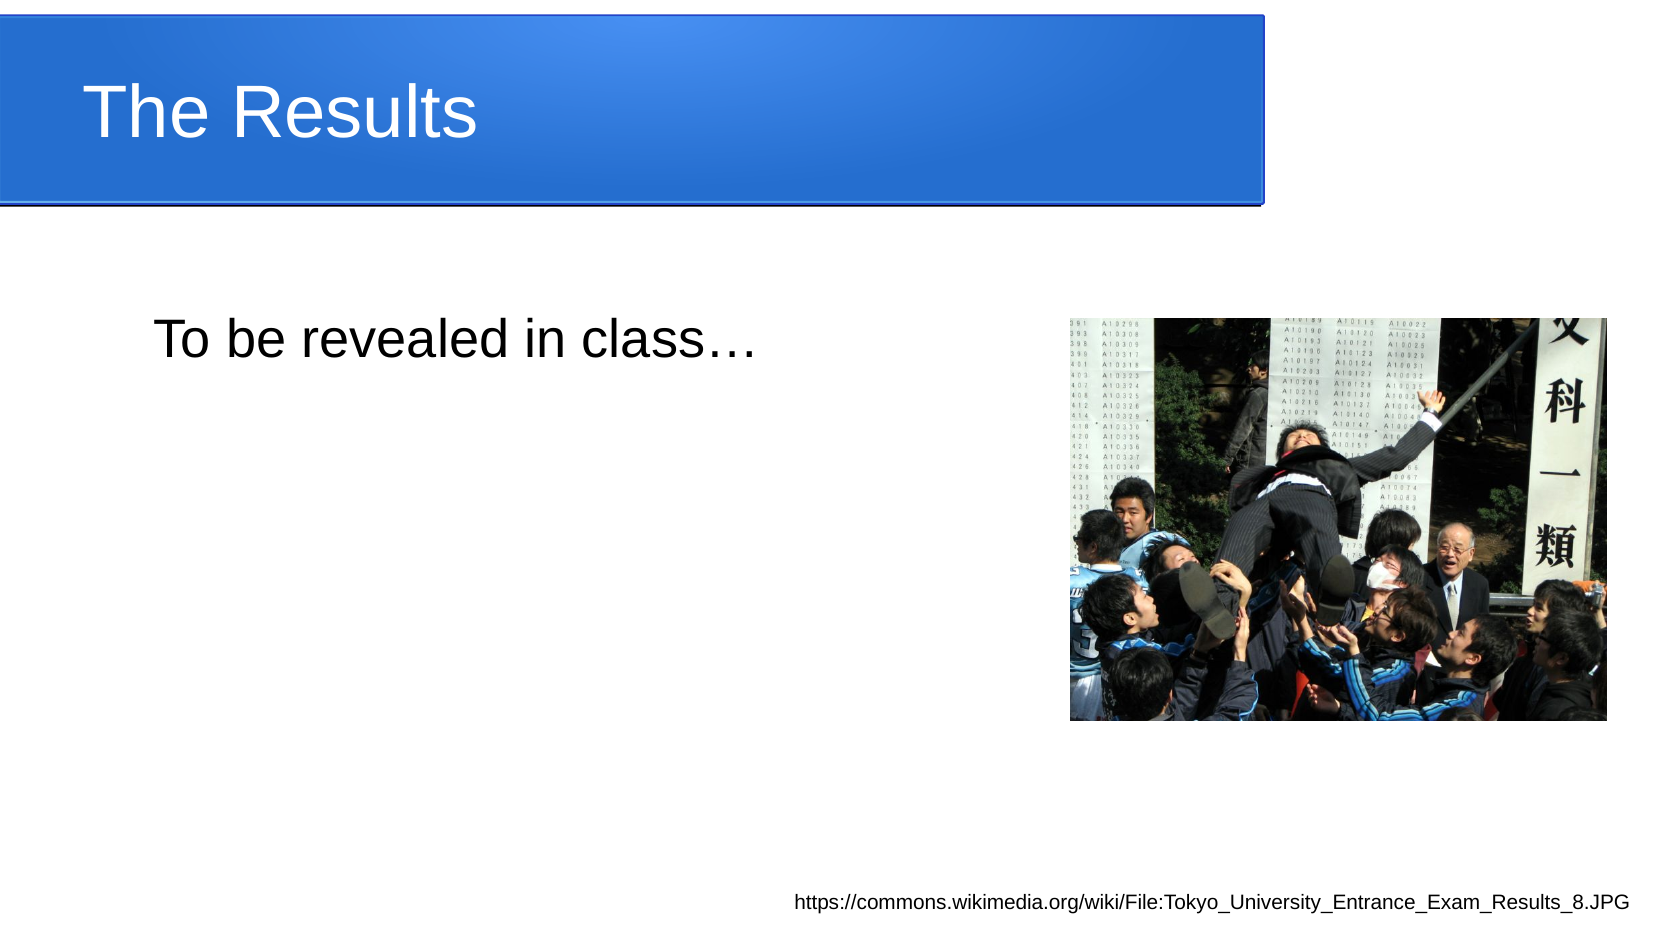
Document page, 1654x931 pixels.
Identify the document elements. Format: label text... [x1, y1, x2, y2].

title The Results [82, 35, 1235, 189]
picture [1070, 318, 1607, 721]
list To be revealed in class… [82, 224, 993, 764]
text_box https://commons.wikimedia.org/wiki/File:Tokyo_University_Entrance_Exam_Results_8.JPG [779, 883, 1654, 922]
